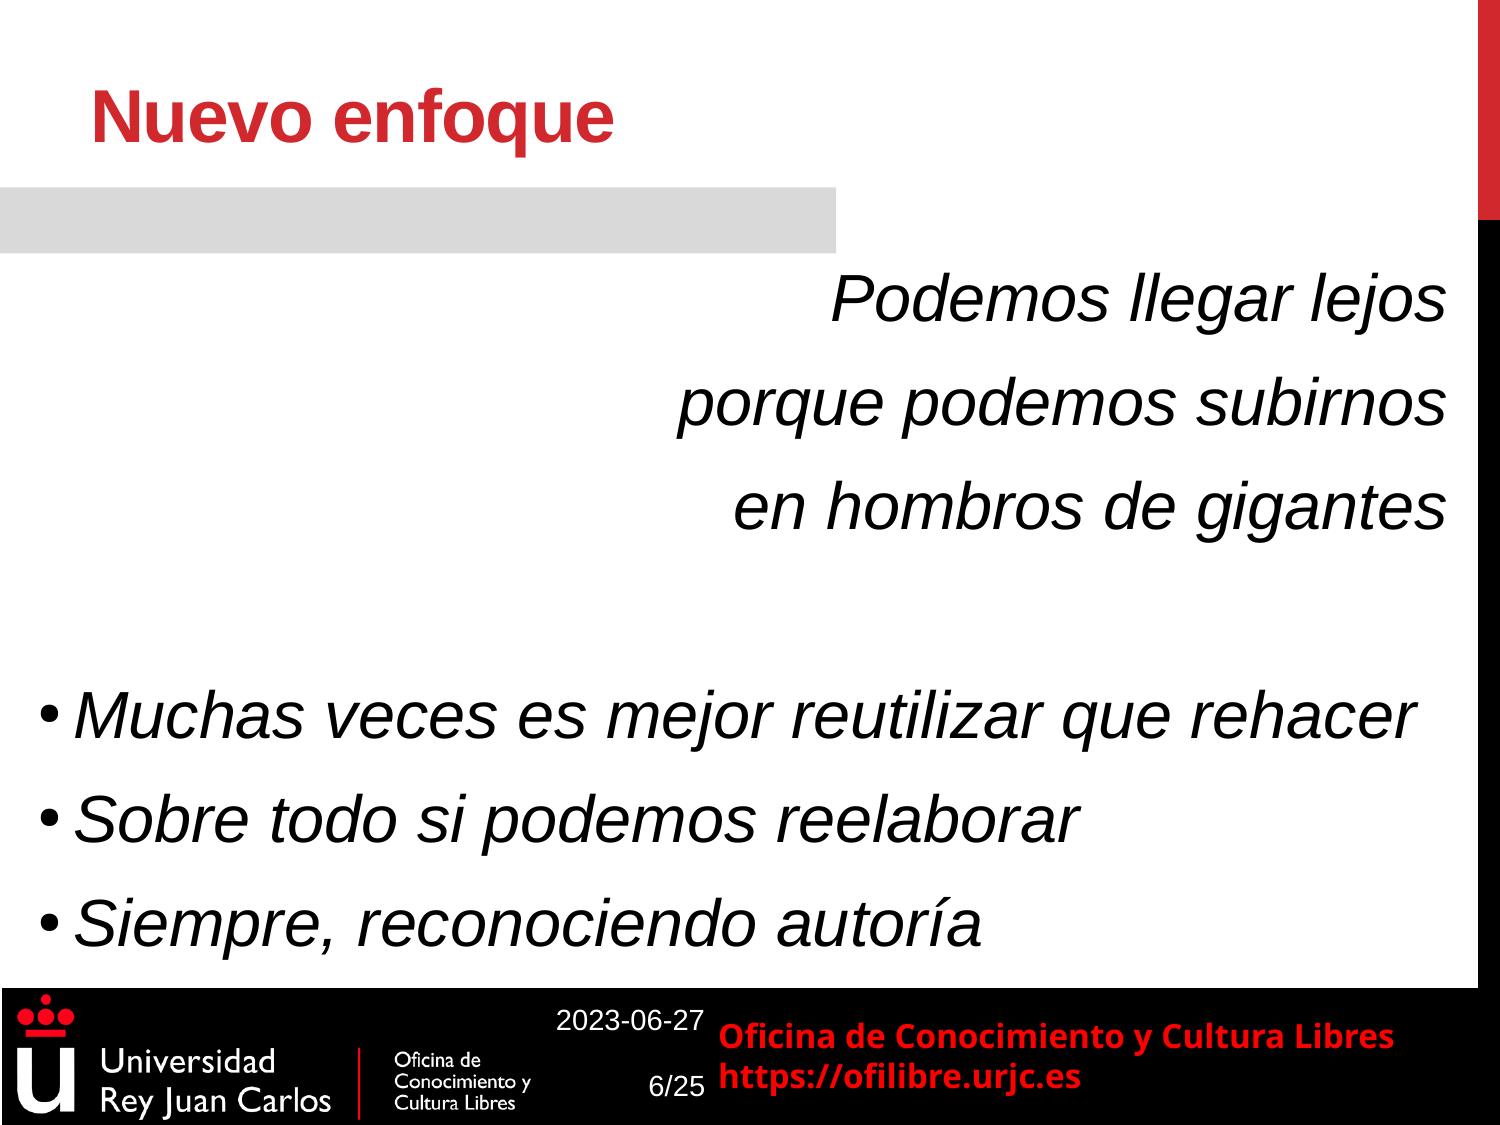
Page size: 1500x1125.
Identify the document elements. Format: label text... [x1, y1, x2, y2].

text_box Nuevo enfoque [0, 24, 1326, 172]
text_box Podemos llegar lejos porque podemos subirnos en hombros de gigantes Muchas veces es mejor reutilizar que rehacer Sobre todo si podemos reelaborar Siempre, reconociendo autoría [23, 253, 1464, 1014]
title [75, 7, 1425, 196]
picture [17, 994, 531, 1120]
